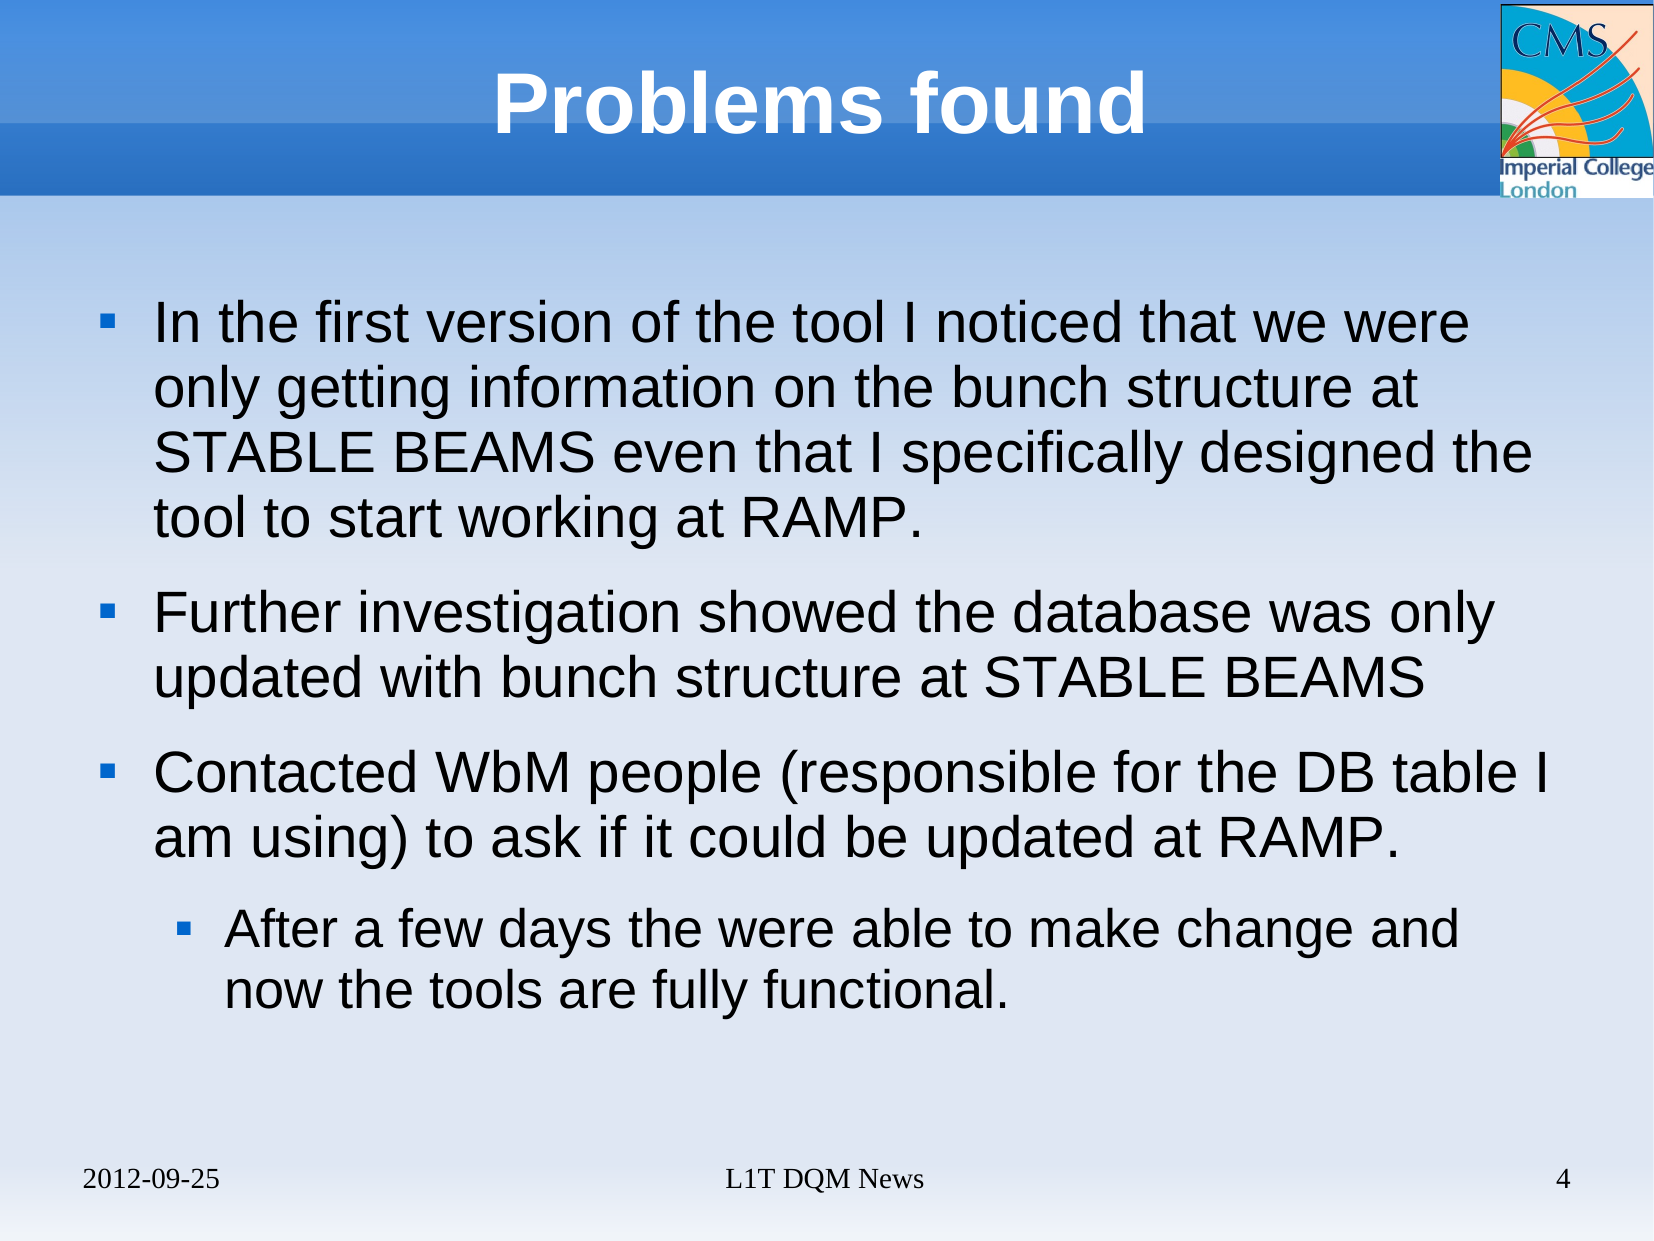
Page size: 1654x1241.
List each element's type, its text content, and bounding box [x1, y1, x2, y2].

list In the first version of the tool I noticed that we were only getting information on the bunch structure at STABLE BEAMS even that I specifically designed the tool to start working at RAMP. Further investigation showed the database was only updated with bunch structure at STABLE BEAMS Contacted WbM people (responsible for the DB table I am using) to ask if it could be updated at RAMP. After a few days the were able to make change and now the tools are fully functional. [82, 290, 1571, 1109]
picture [0, 0, 1654, 1241]
title Problems found [76, 0, 1565, 208]
